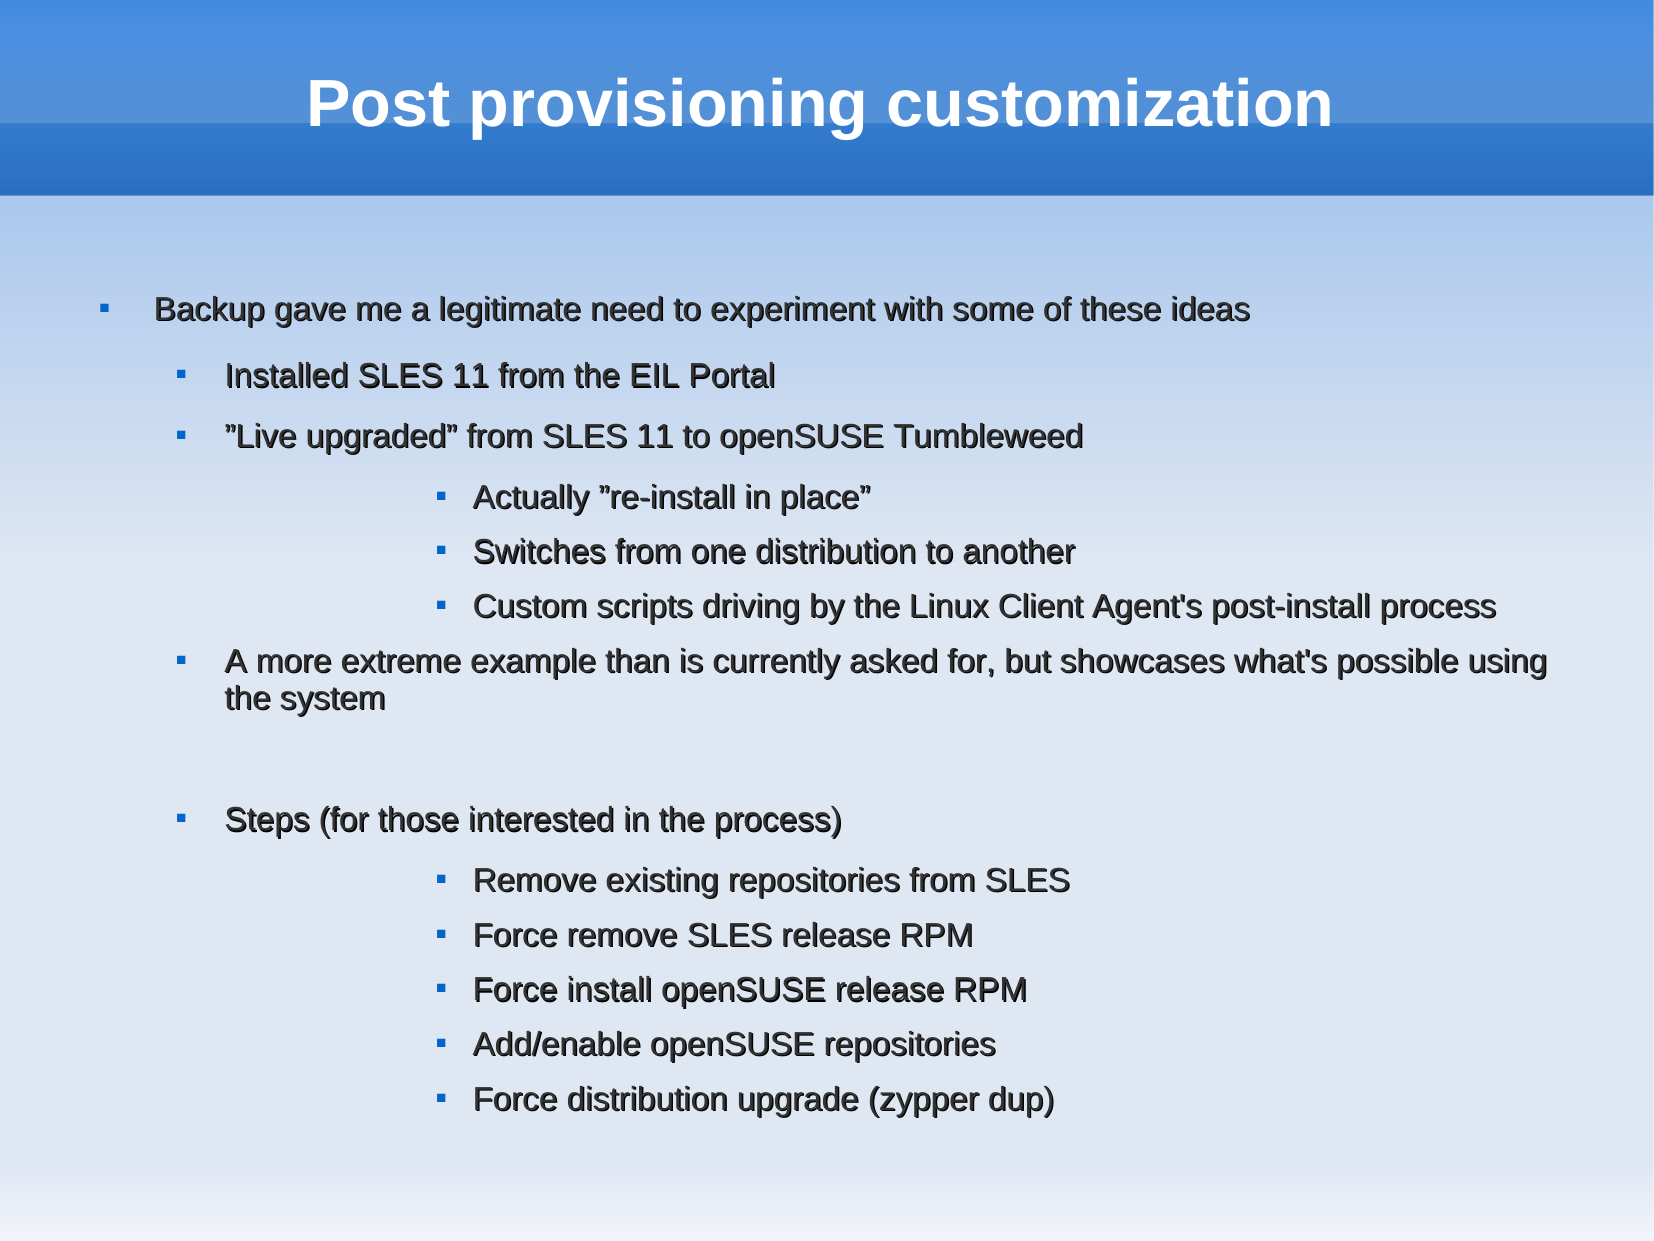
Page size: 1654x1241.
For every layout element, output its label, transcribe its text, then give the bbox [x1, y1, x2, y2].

picture [0, 0, 1654, 1241]
title Post provisioning customization [76, 0, 1565, 208]
list Backup gave me a legitimate need to experiment with some of these ideas Installed SLES 11 from the EIL Portal ”Live upgraded” from SLES 11 to openSUSE Tumbleweed Actually ”re-install in place” Switches from one distribution to another Custom scripts driving by the Linux Client Agent's post-install process A more extreme example than is currently asked for, but showcases what's possible using the system Steps (for those interested in the process) Remove existing repositories from SLES Force remove SLES release RPM Force install openSUSE release RPM Add/enable openSUSE repositories Force distribution upgrade (zypper dup) [82, 290, 1571, 1118]
